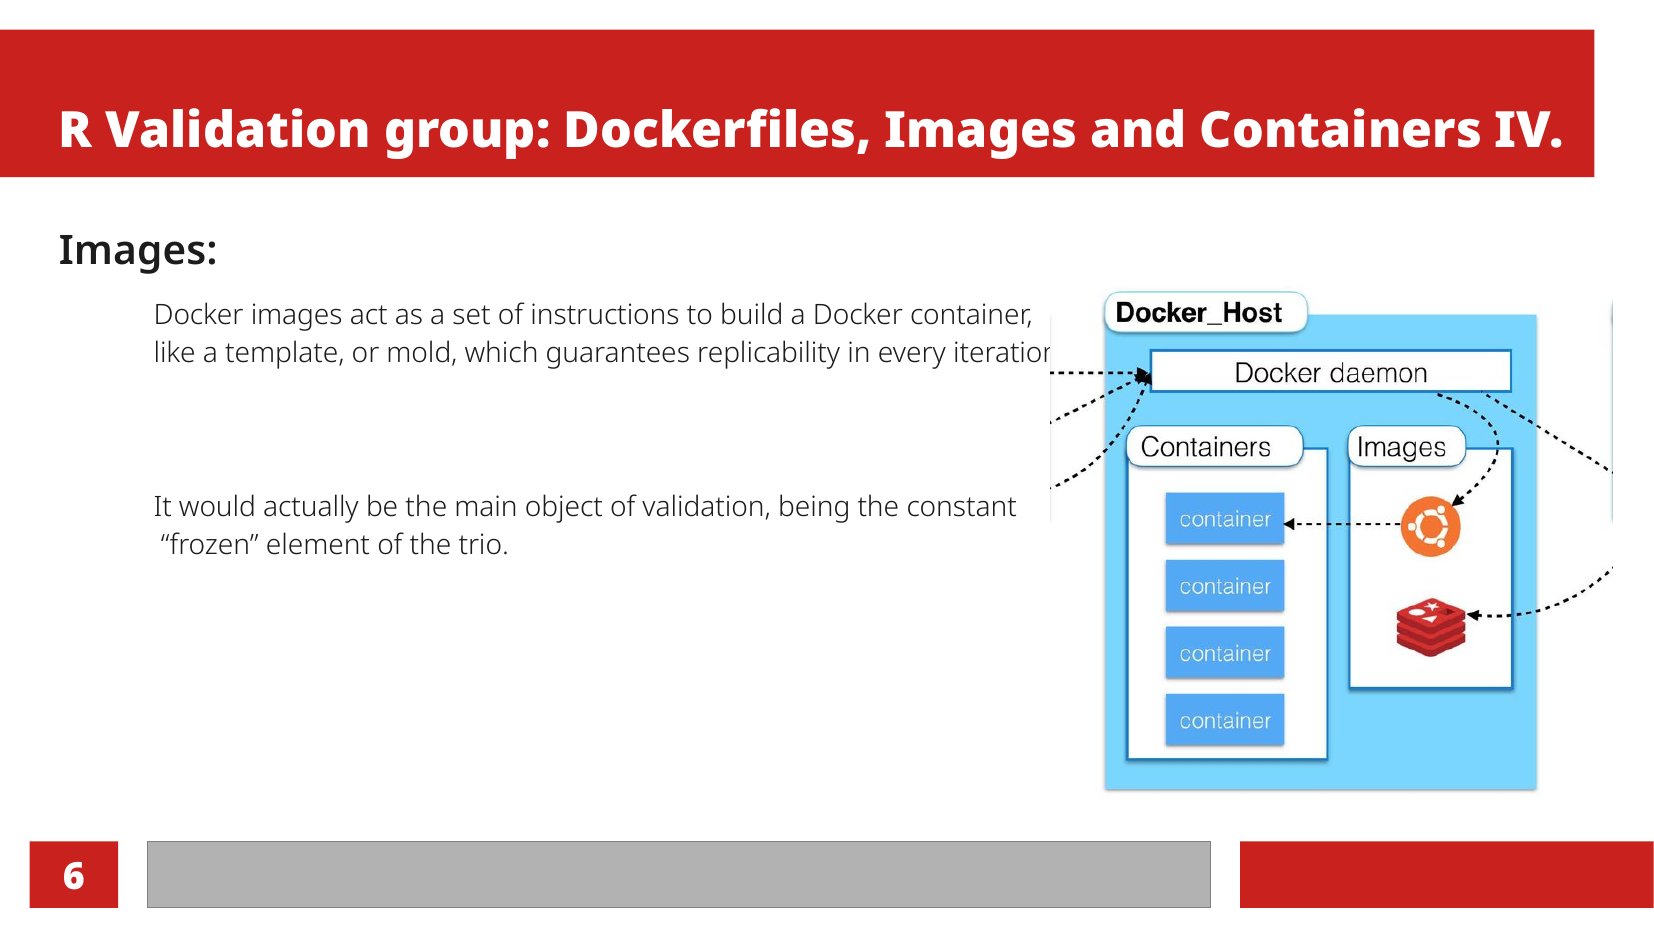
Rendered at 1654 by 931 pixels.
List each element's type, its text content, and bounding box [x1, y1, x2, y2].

title R Validation group: Dockerfiles, Images and Containers IV. [59, 44, 1595, 163]
picture [1050, 234, 1613, 798]
list Images: Docker images act as a set of instructions to build a Docker container, like a template, or mold, which guarantees replicability in every iteration. It would actually be the main object of validation, being the constant “frozen” element of the trio. [59, 221, 1565, 798]
